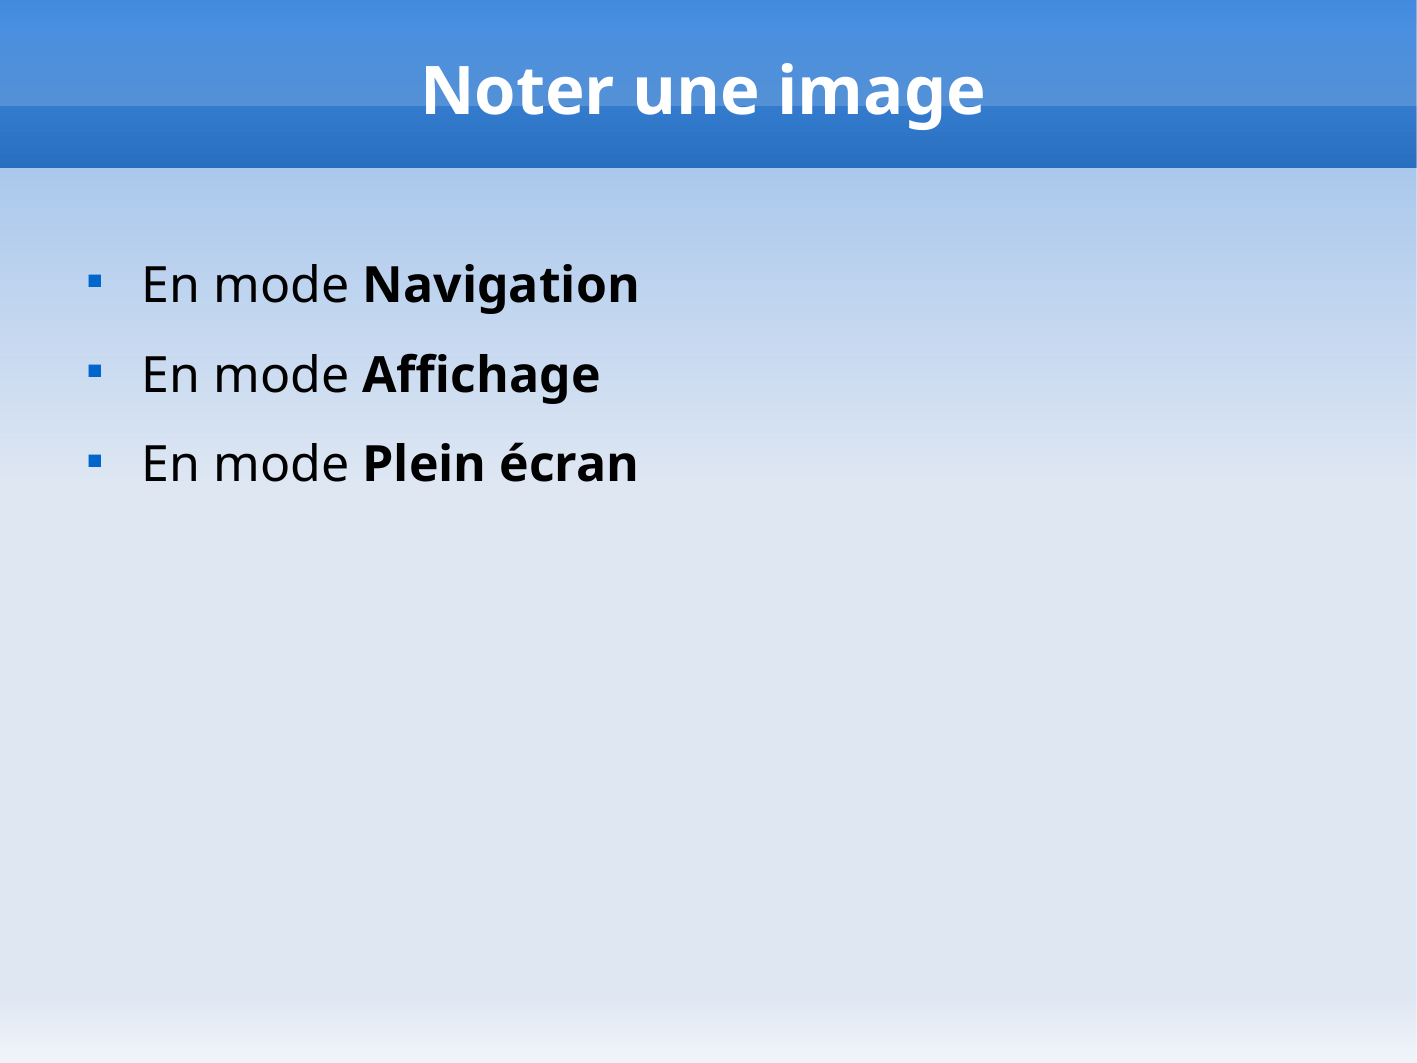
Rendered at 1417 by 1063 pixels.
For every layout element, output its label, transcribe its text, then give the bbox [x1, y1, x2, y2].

title Noter une image [65, 0, 1341, 178]
list En mode Navigation En mode Affichage En mode Plein écran [70, 248, 1346, 950]
picture [0, 0, 1417, 1063]
